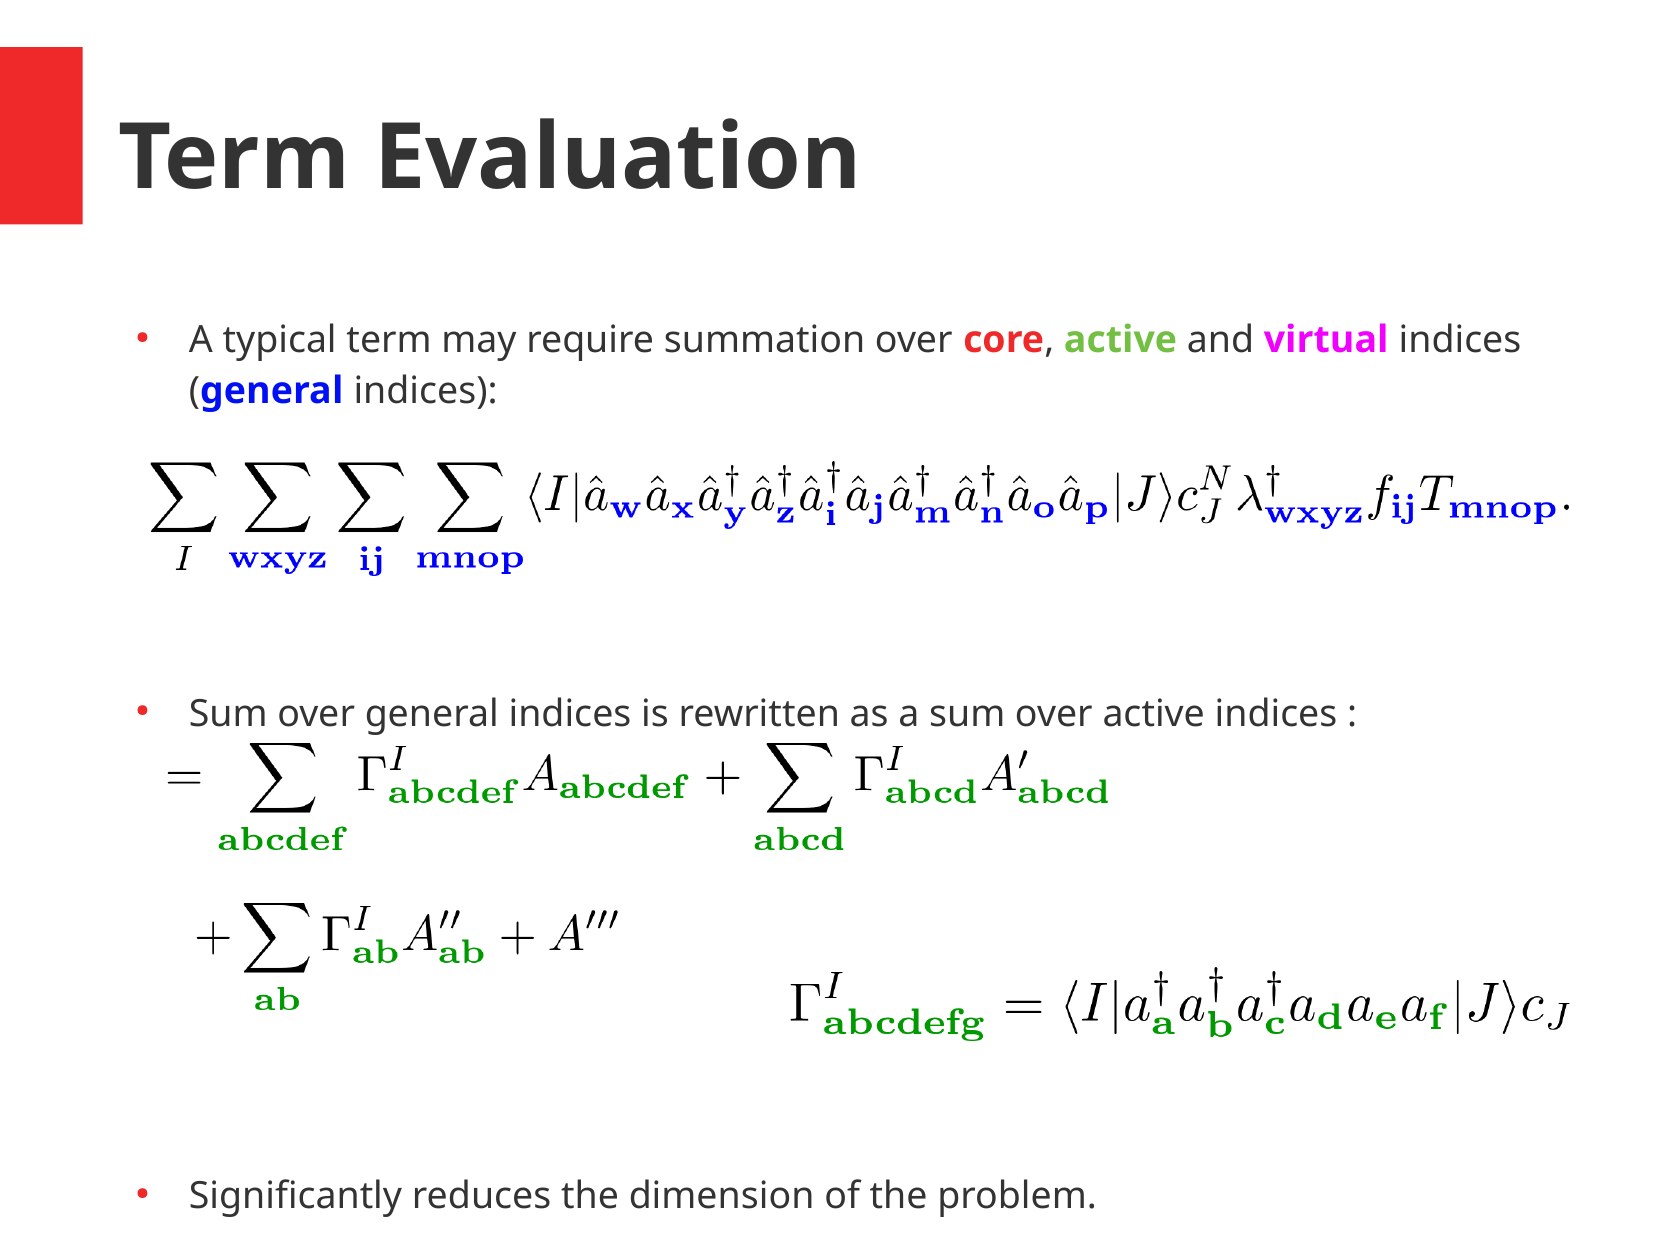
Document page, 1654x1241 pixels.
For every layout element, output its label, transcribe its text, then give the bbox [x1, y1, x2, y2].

list A typical term may require summation over core, active and virtual indices (general indices): Sum over general indices is rewritten as a sum over active indices : Significantly reduces the dimension of the problem. [118, 312, 1536, 559]
picture [196, 902, 618, 1010]
picture [150, 461, 1569, 576]
picture [167, 742, 1108, 850]
title Term Evaluation [118, 49, 1571, 257]
picture [790, 967, 1570, 1041]
